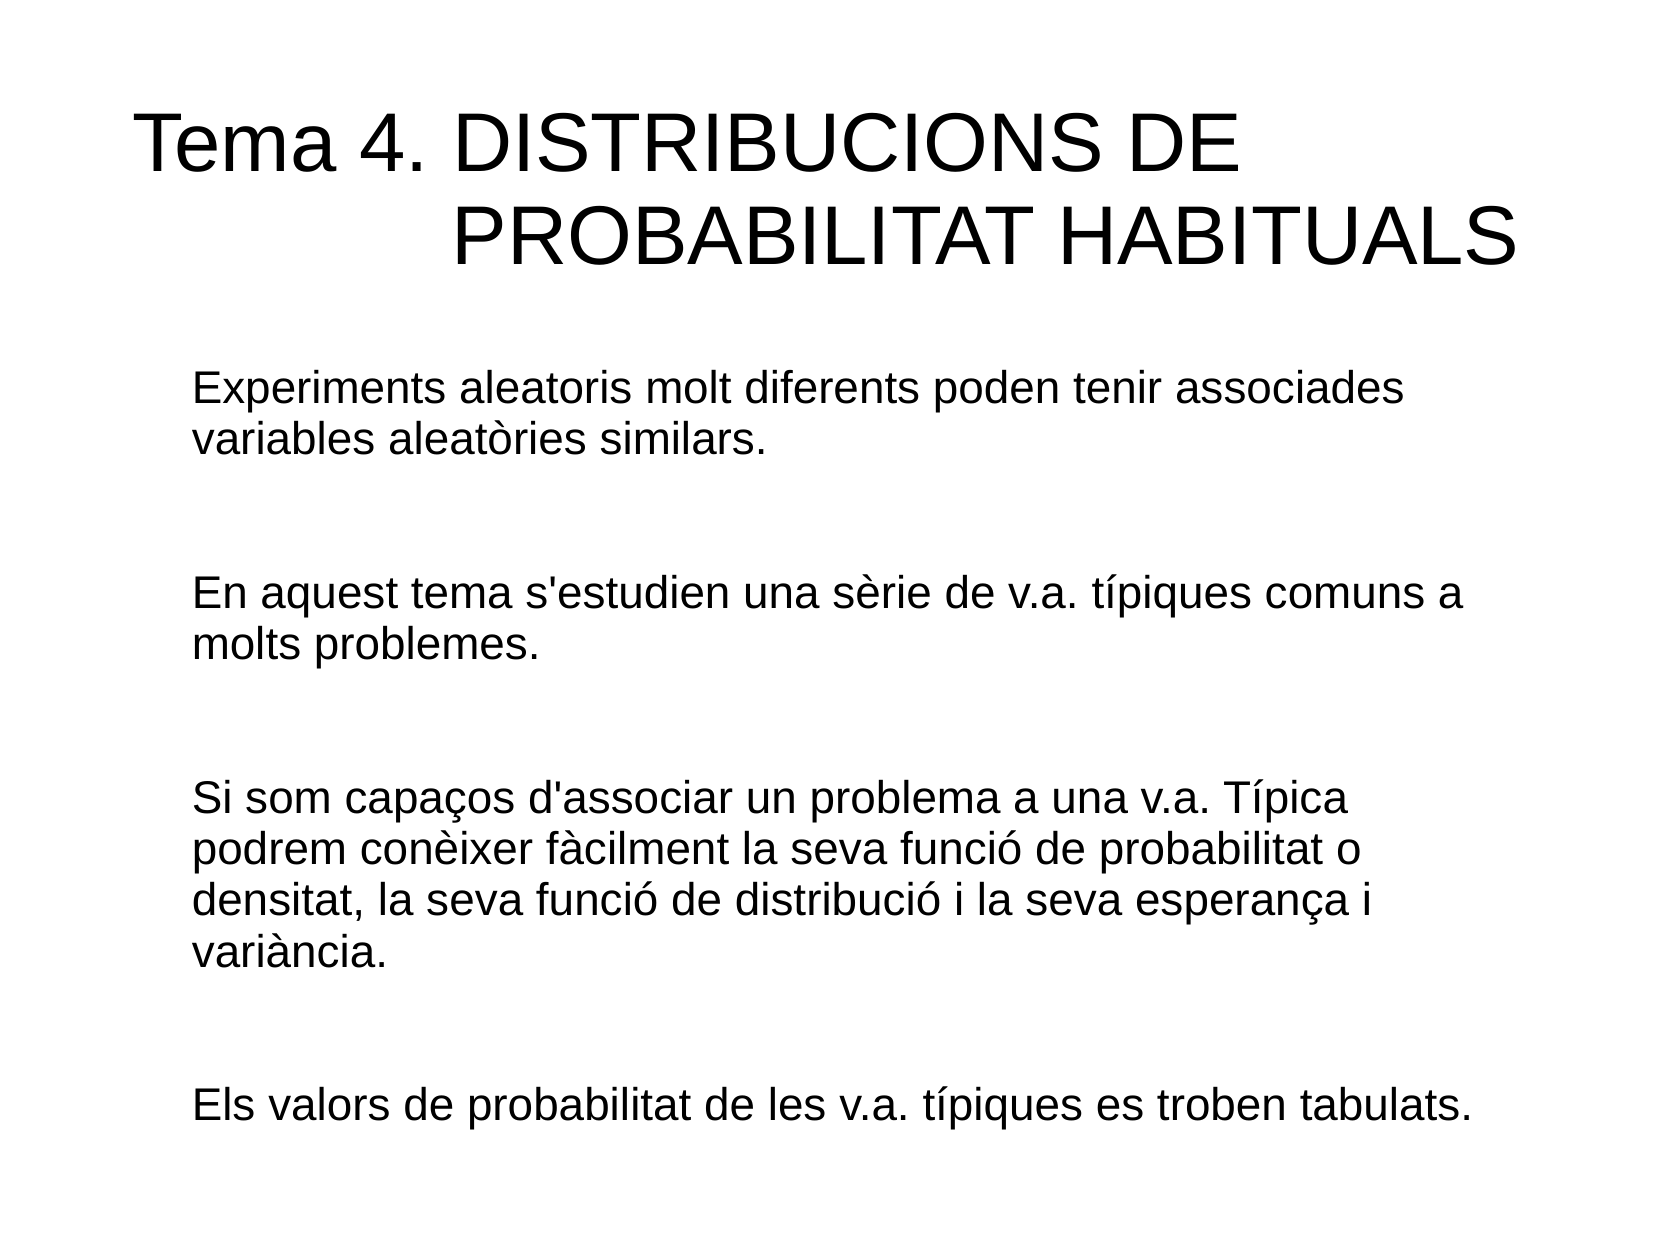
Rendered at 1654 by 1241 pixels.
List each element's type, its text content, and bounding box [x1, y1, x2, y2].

text_box Tema 4. DISTRIBUCIONS DE PROBABILITAT HABITUALS [118, 88, 1536, 290]
text_box Experiments aleatoris molt diferents poden tenir associades variables aleatòries similars. En aquest tema s'estudien una sèrie de v.a. típiques comuns a molts problemes. Si som capaços d'associar un problema a una v.a. Típica podrem conèixer fàcilment la seva funció de probabilitat o densitat, la seva funció de distribució i la seva esperança i variància. Els valors de probabilitat de les v.a. típiques es troben tabulats. [177, 354, 1506, 1135]
